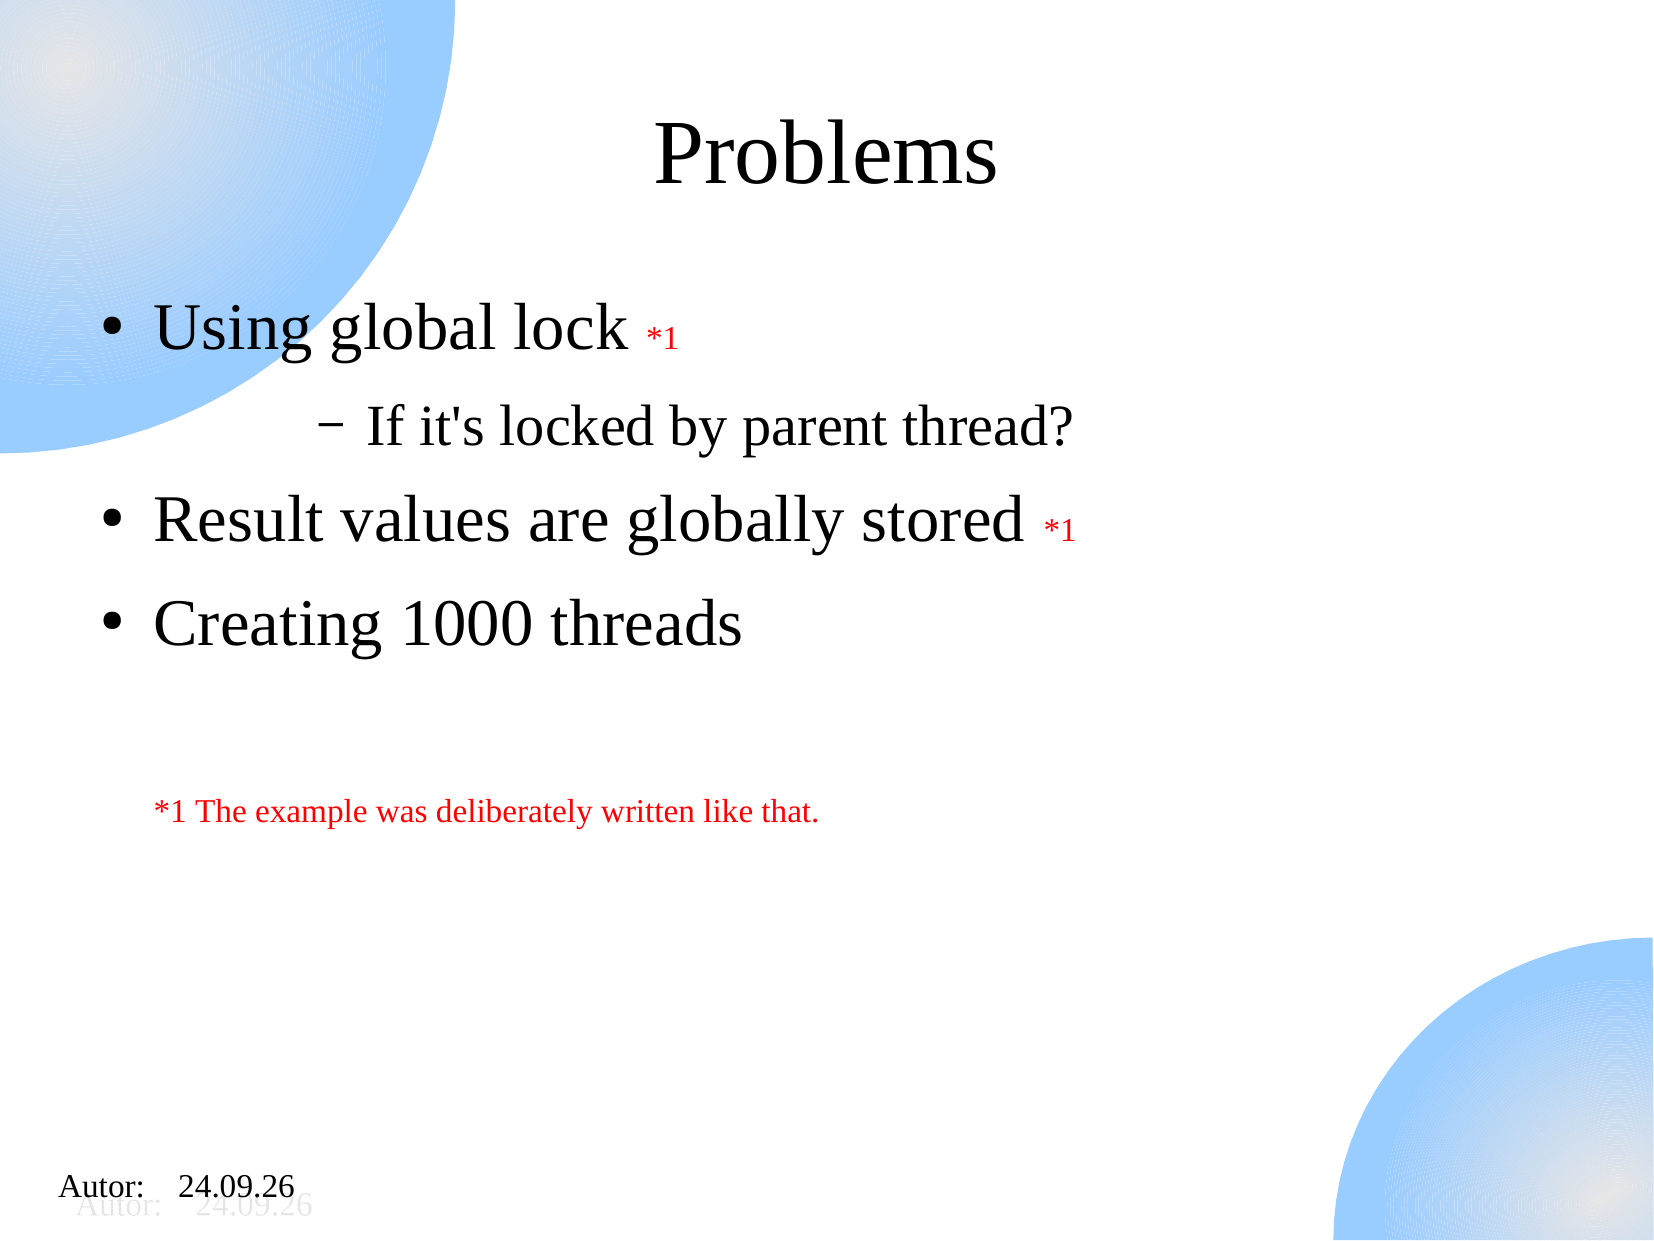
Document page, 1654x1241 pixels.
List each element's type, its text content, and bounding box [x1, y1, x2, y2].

list Using global lock *1 If it's locked by parent thread? Result values are globally stored *1 Creating 1000 threads *1 The example was deliberately written like that. [82, 290, 1571, 1010]
title Problems [82, 49, 1571, 257]
